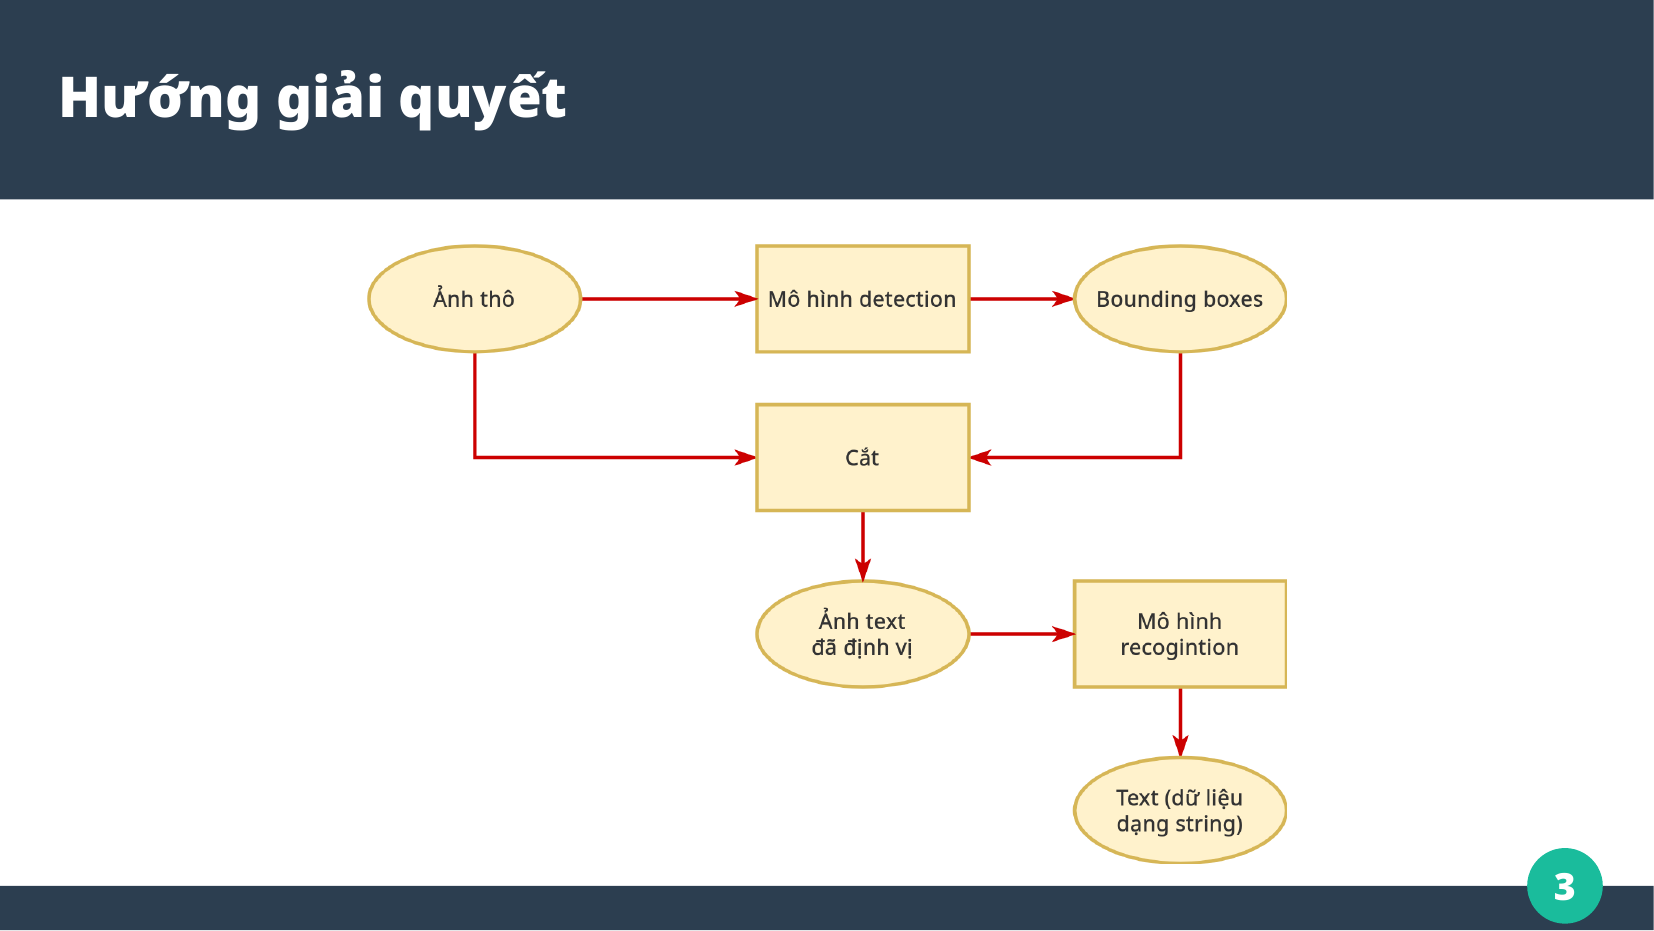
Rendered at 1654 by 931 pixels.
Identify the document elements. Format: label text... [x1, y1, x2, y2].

title Hướng giải quyết [59, 37, 1595, 155]
picture [366, 243, 1287, 864]
